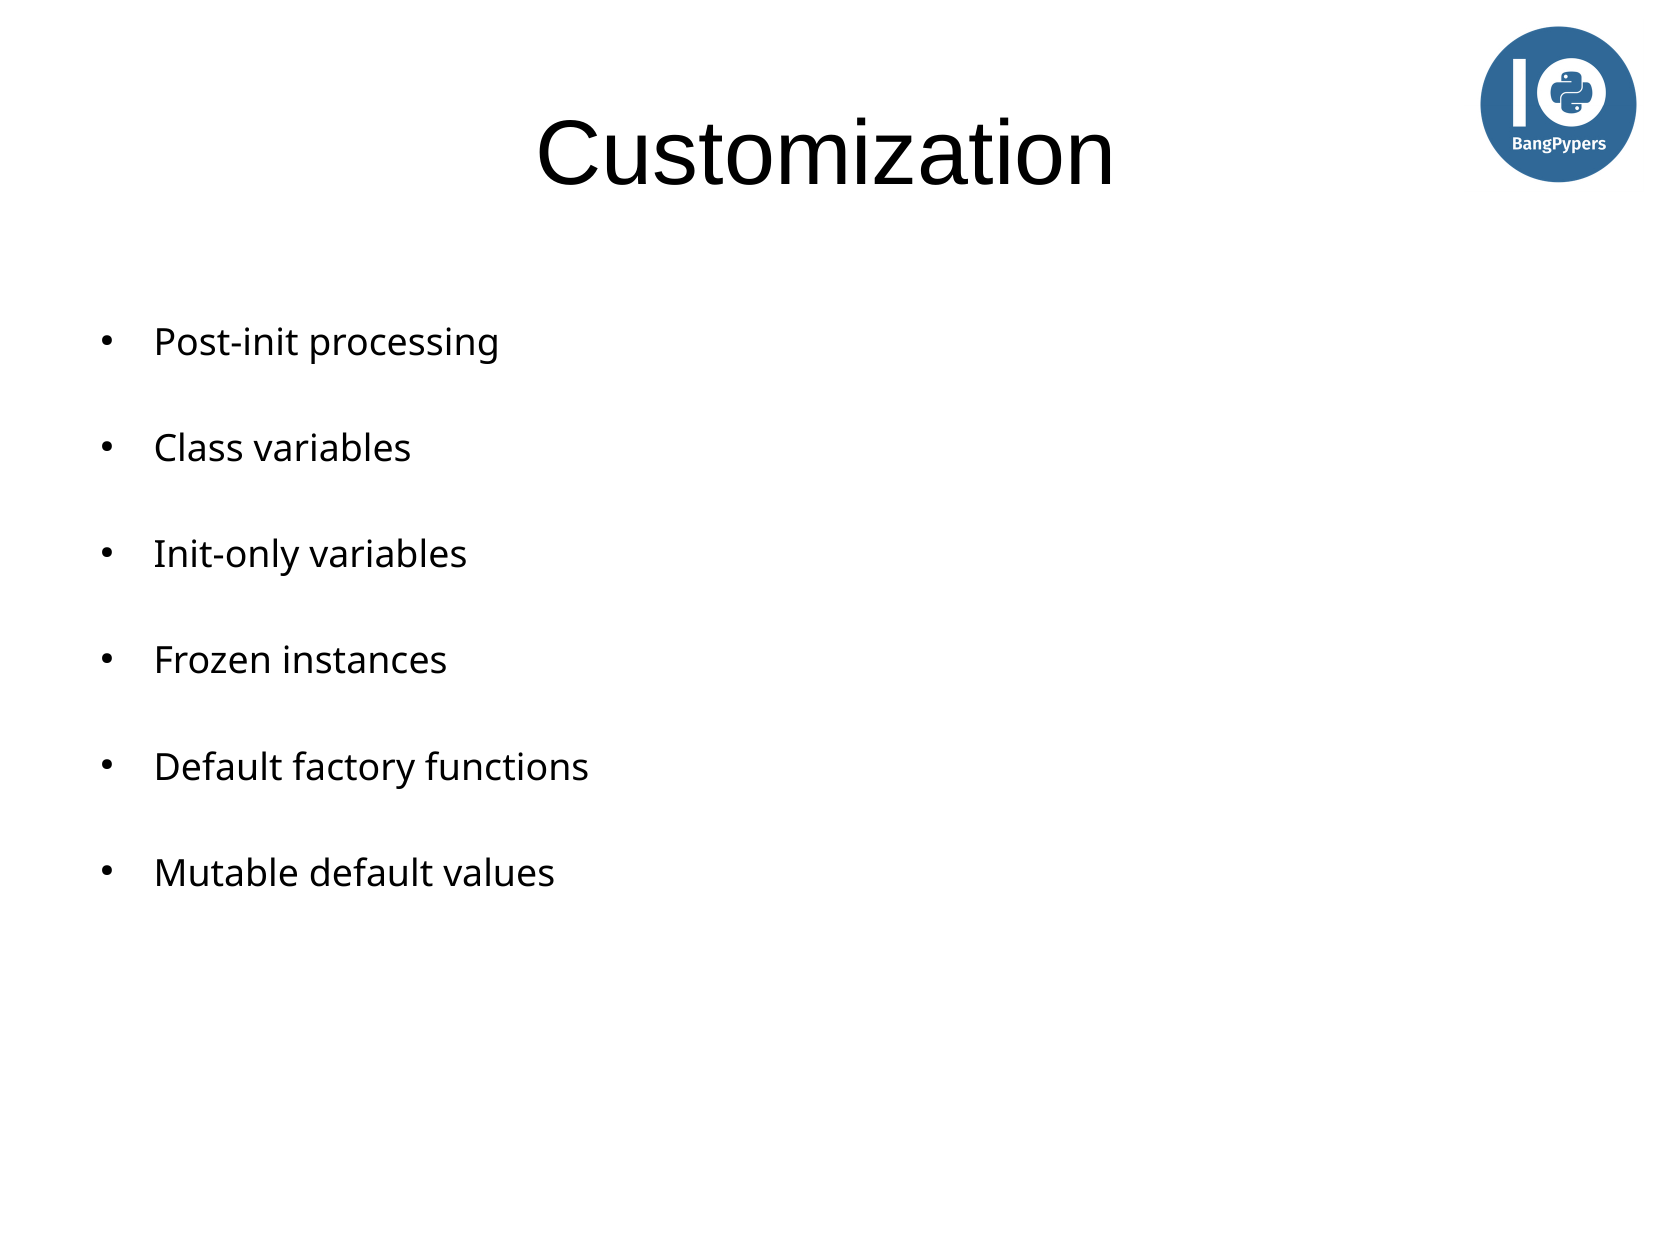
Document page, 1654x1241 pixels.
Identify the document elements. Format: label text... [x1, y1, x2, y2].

list Post-init processing Class variables Init-only variables Frozen instances Default factory functions Mutable default values [82, 290, 1571, 1010]
picture [1464, 19, 1644, 192]
title Customization [82, 49, 1571, 257]
